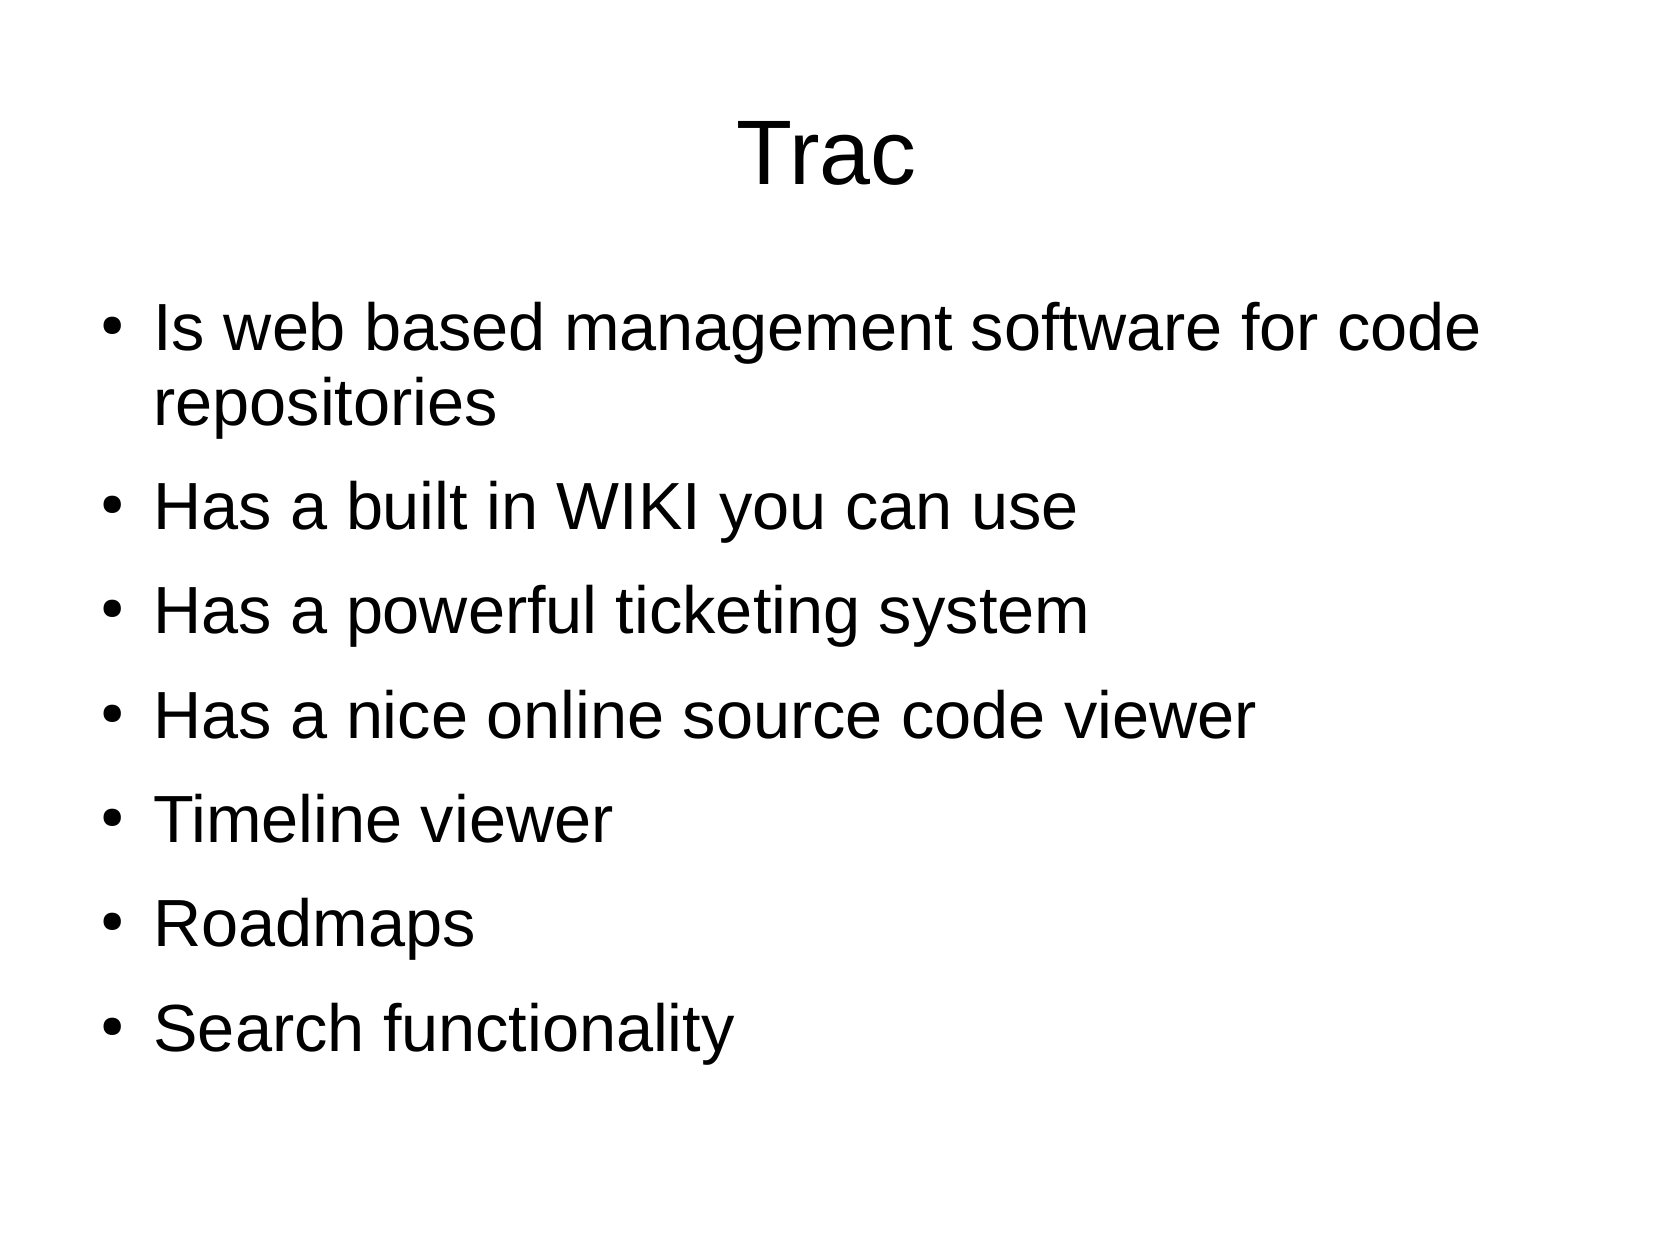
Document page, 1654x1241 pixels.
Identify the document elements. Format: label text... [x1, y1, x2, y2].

title Trac [82, 56, 1571, 250]
list Is web based management software for code repositories Has a built in WIKI you can use Has a powerful ticketing system Has a nice online source code viewer Timeline viewer Roadmaps Search functionality [82, 290, 1571, 1094]
